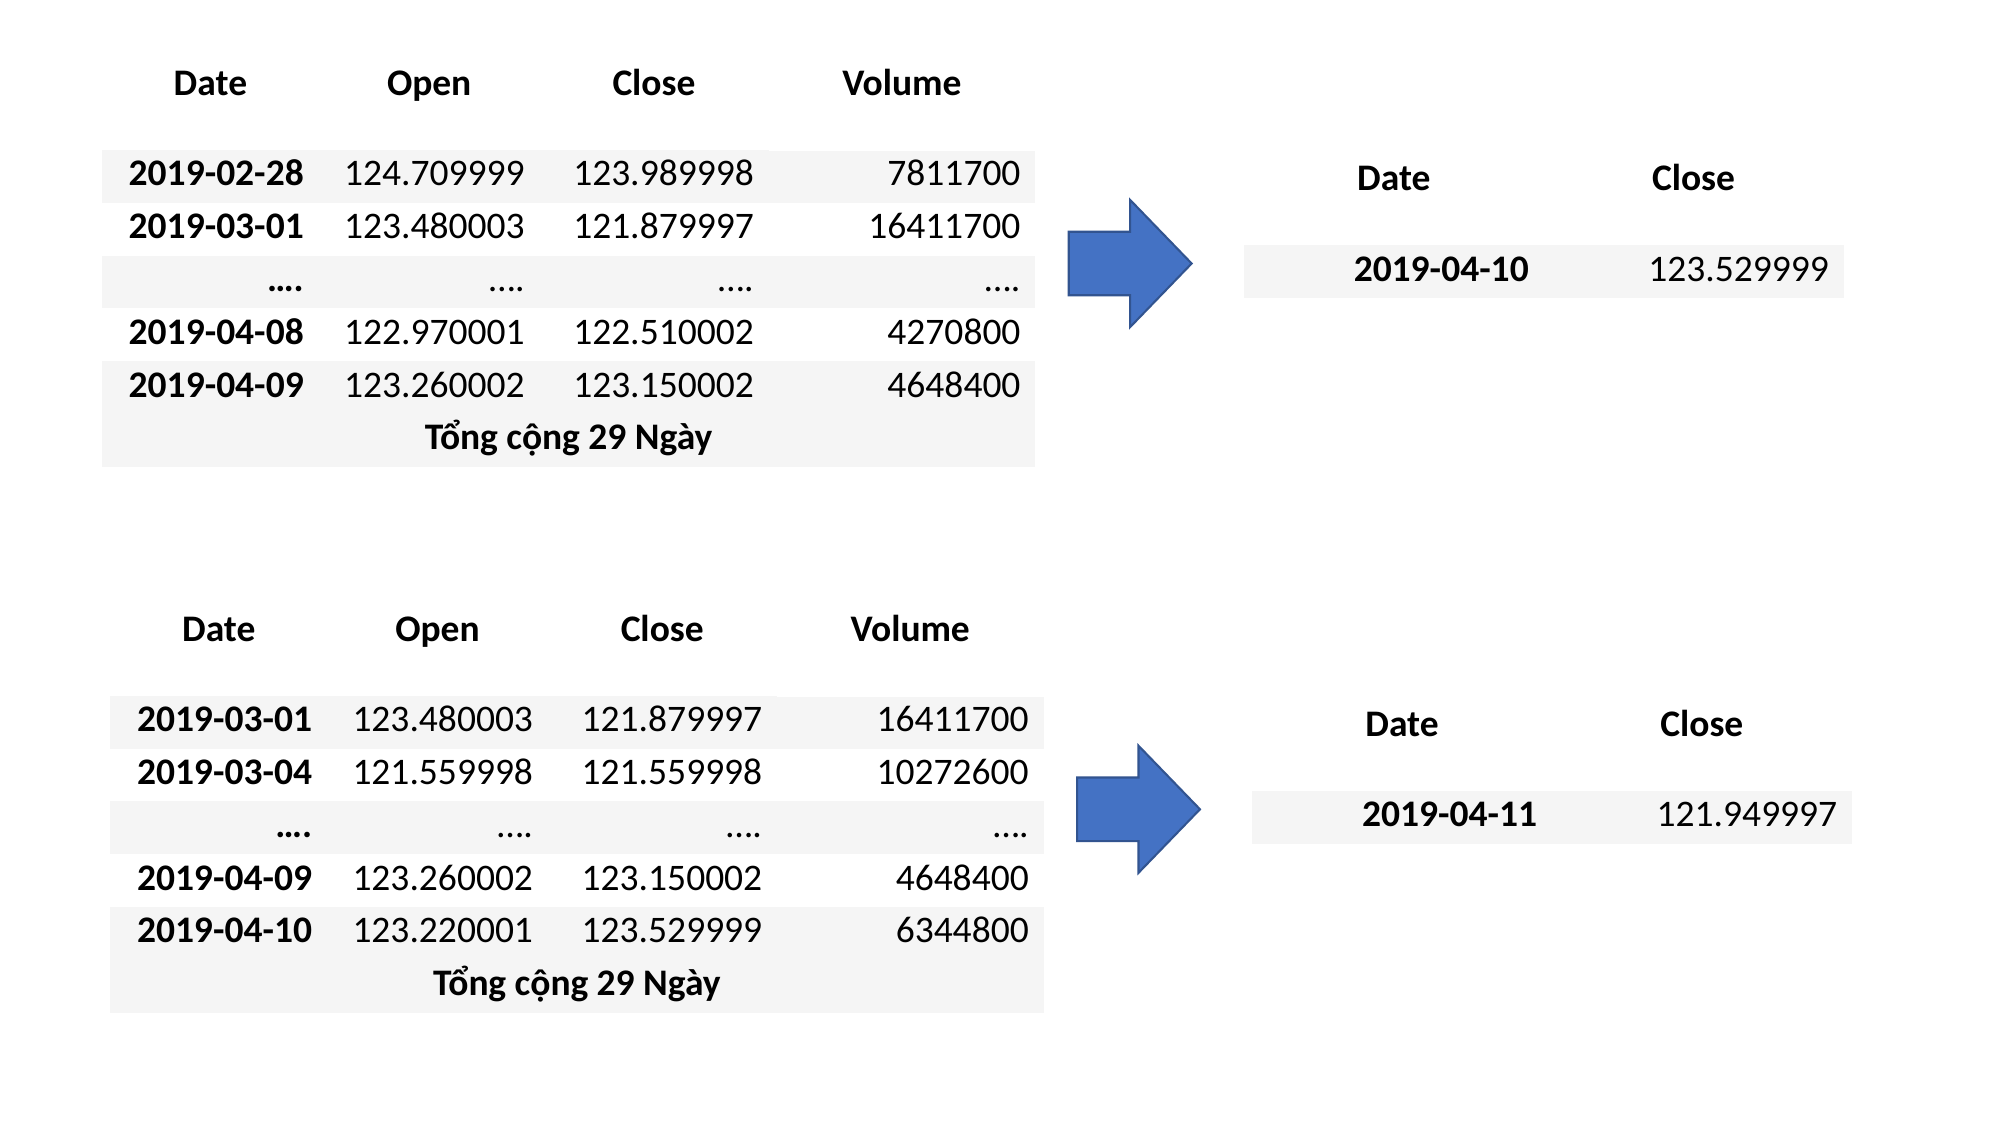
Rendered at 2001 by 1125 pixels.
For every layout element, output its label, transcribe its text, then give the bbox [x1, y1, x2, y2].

table_cell 124.709999 [319, 150, 540, 203]
table_cell 121.879997 [548, 696, 777, 749]
table_cell 2019-03-01 [110, 696, 327, 749]
table_cell 123.989998 [540, 150, 769, 203]
table_cell 123.260002 [327, 854, 548, 907]
table_cell …. [319, 256, 540, 308]
text_box [1077, 745, 1201, 873]
table_cell 123.529999 [548, 907, 777, 960]
table_cell 6344800 [777, 907, 1044, 960]
table_cell 2019-03-04 [110, 749, 327, 801]
table_cell 2019-04-09 [110, 854, 327, 907]
table_cell 2019-04-11 [1252, 791, 1552, 844]
table_cell 7811700 [769, 151, 1035, 203]
table_header Volume [777, 568, 1044, 695]
table_cell 2019-03-01 [102, 203, 319, 256]
table_cell …. [540, 256, 769, 308]
table_cell …. [548, 801, 777, 854]
table_cell 123.529999 [1544, 245, 1844, 298]
table_cell …. [777, 801, 1044, 854]
table_cell 122.510002 [540, 308, 769, 361]
table_cell 121.559998 [548, 749, 777, 801]
table_header Close [1552, 663, 1852, 791]
table_cell 4270800 [769, 308, 1035, 361]
table_cell 123.260002 [319, 361, 540, 414]
table_cell Tổng cộng 29 Ngày [110, 960, 1044, 1013]
table_cell 123.150002 [548, 854, 777, 907]
table_header Date [1244, 117, 1544, 245]
table_cell 122.970001 [319, 308, 540, 361]
table_cell 16411700 [769, 203, 1035, 256]
table_cell …. [110, 801, 327, 854]
table_cell 2019-04-10 [1244, 245, 1544, 298]
table_header Close [540, 22, 769, 150]
table_header Open [319, 22, 540, 150]
table_header Open [327, 568, 548, 696]
table_cell …. [327, 801, 548, 854]
table_cell 16411700 [777, 697, 1044, 749]
table_cell 121.949997 [1552, 791, 1852, 844]
table_header Close [1544, 117, 1844, 245]
table_header Date [1252, 663, 1552, 791]
table_cell 4648400 [769, 361, 1035, 414]
table_cell 121.559998 [327, 749, 548, 801]
table_cell 123.480003 [319, 203, 540, 256]
table_cell 2019-02-28 [102, 150, 319, 203]
table_cell 121.879997 [540, 203, 769, 256]
table_header Close [548, 568, 777, 696]
table_cell 123.150002 [540, 361, 769, 414]
table_header Volume [769, 22, 1035, 149]
table_cell 10272600 [777, 749, 1044, 801]
table_cell 4648400 [777, 854, 1044, 907]
text_box [1068, 199, 1192, 328]
table_cell …. [769, 256, 1035, 308]
table_cell 123.220001 [327, 907, 548, 960]
table_cell …. [102, 256, 319, 308]
table_cell 2019-04-10 [110, 907, 327, 960]
table_cell 2019-04-09 [102, 361, 319, 414]
table_cell Tổng cộng 29 Ngày [102, 414, 1035, 467]
table_cell 123.480003 [327, 696, 548, 749]
table_header Date [102, 22, 319, 150]
table_header Date [110, 568, 327, 696]
table_cell 2019-04-08 [102, 308, 319, 361]
